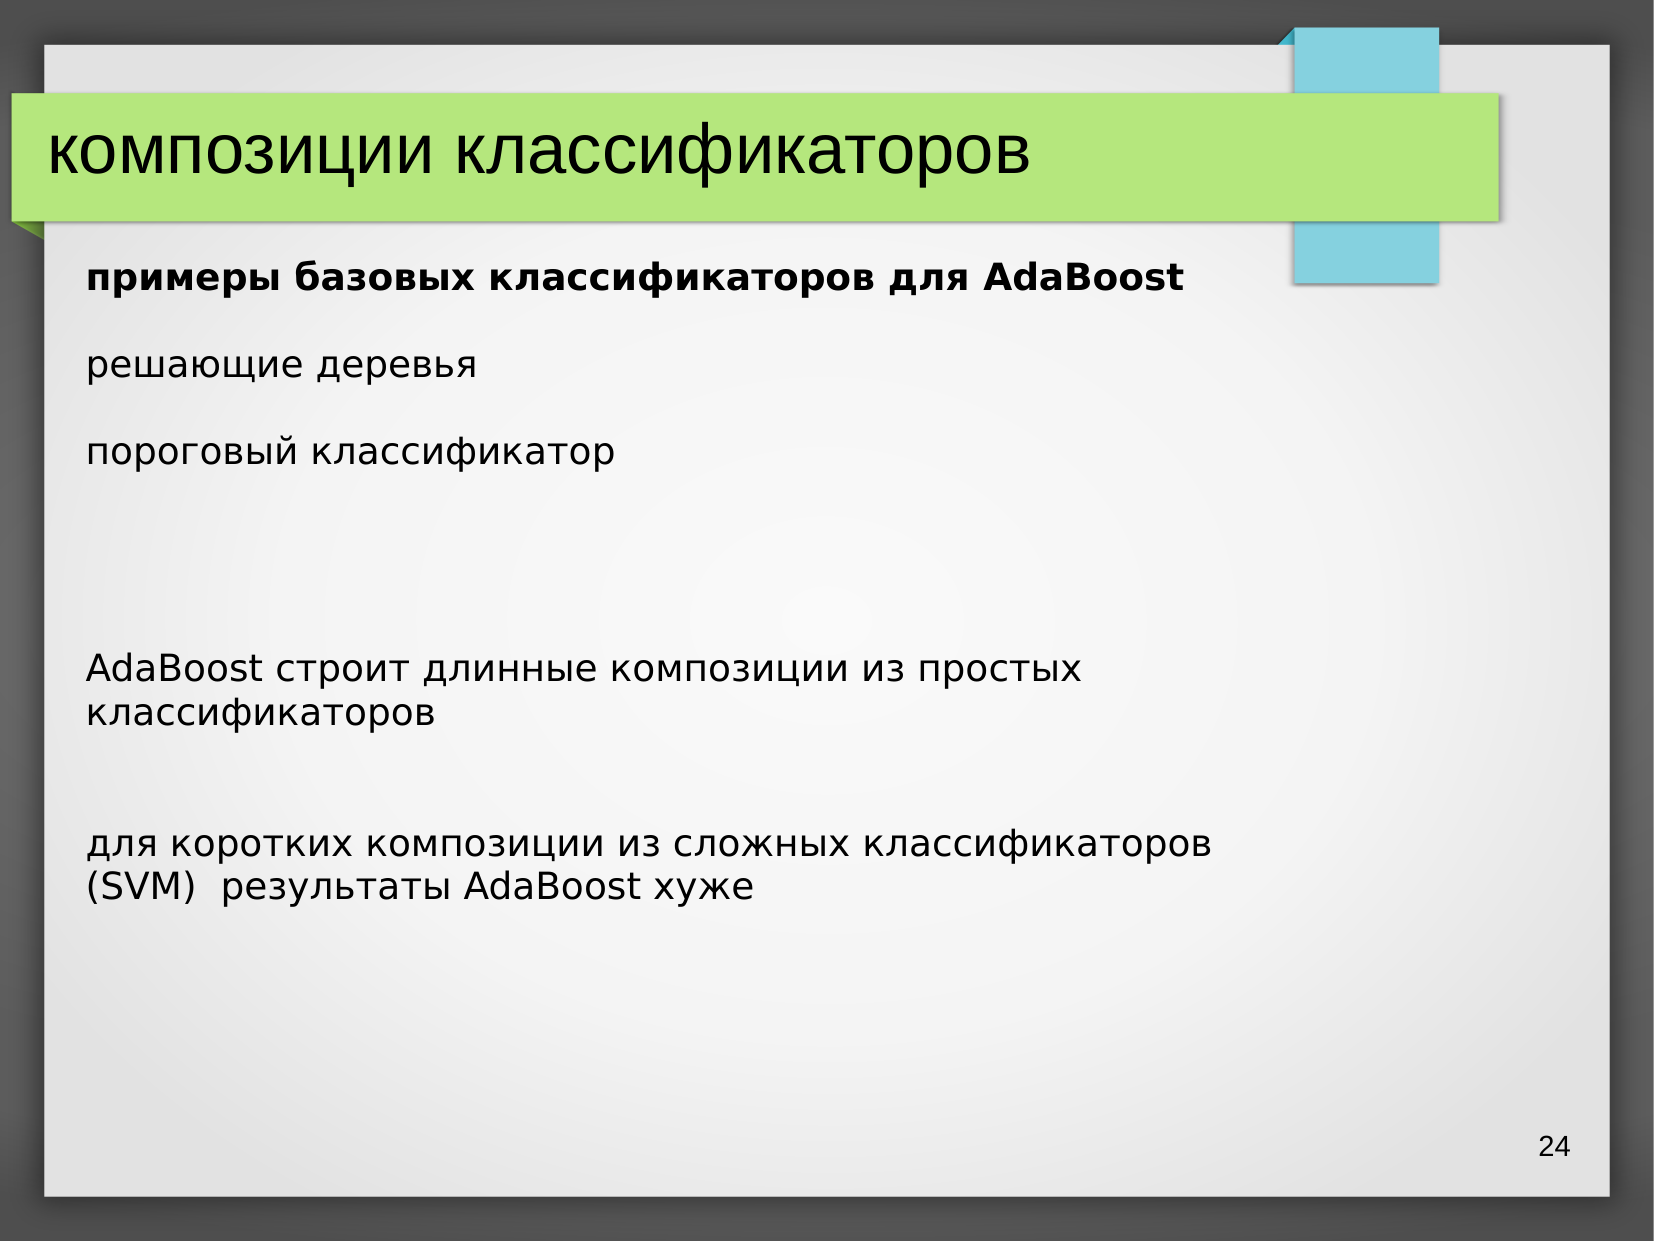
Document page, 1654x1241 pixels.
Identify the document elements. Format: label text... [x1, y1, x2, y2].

picture [0, 0, 1654, 1241]
text_box примеры базовых классификаторов для AdaBoost решающие деревья пороговый классификатор AdaBoost строит длинные композиции из простых классификаторов для коротких композиции из сложных классификаторов (SVM) результаты AdaBoost хуже [70, 248, 1264, 916]
title композиции классификаторов [47, 109, 1501, 189]
